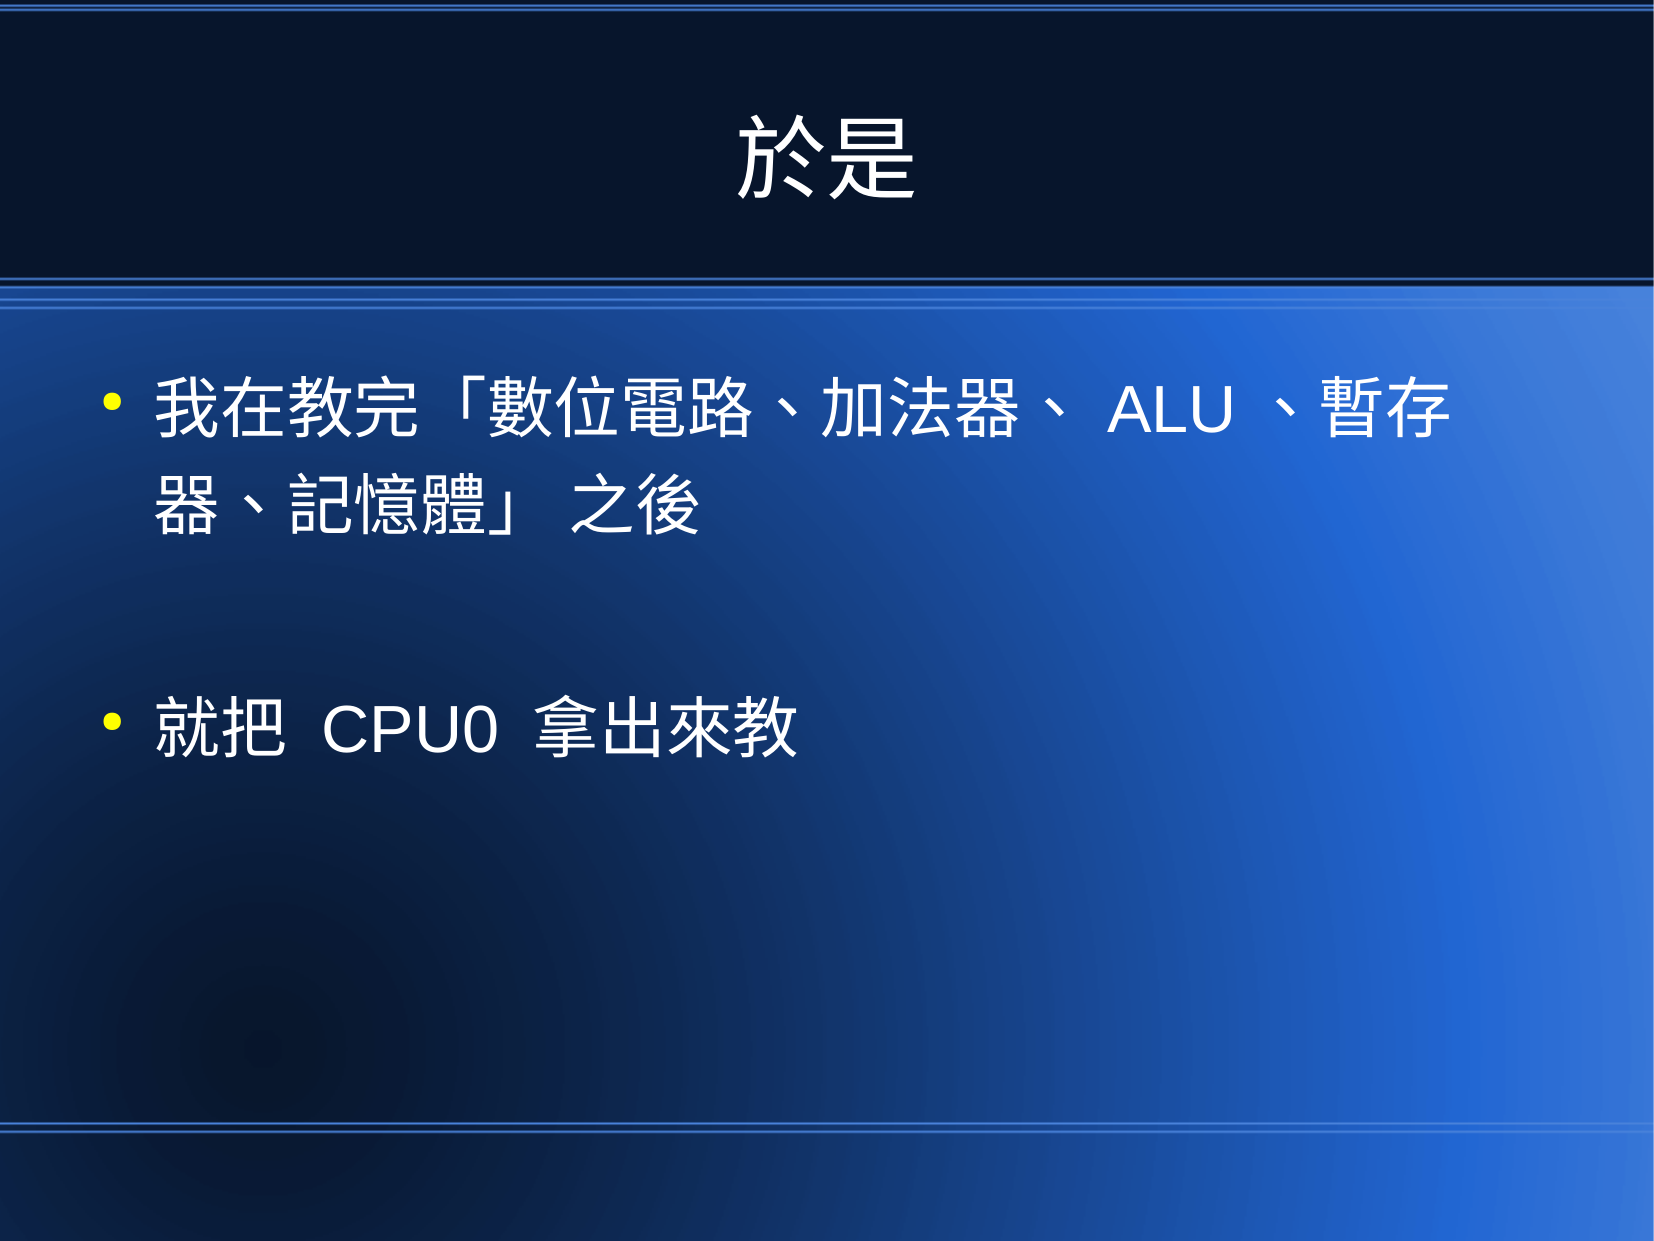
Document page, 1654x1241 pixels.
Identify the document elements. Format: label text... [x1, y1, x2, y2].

title 於是 [82, 49, 1571, 257]
list 我在教完「數位電路、加法器、ALU、暫存器、記憶體」 之後 就把 CPU0 拿出來教 [82, 355, 1571, 1075]
picture [0, 0, 1654, 1241]
